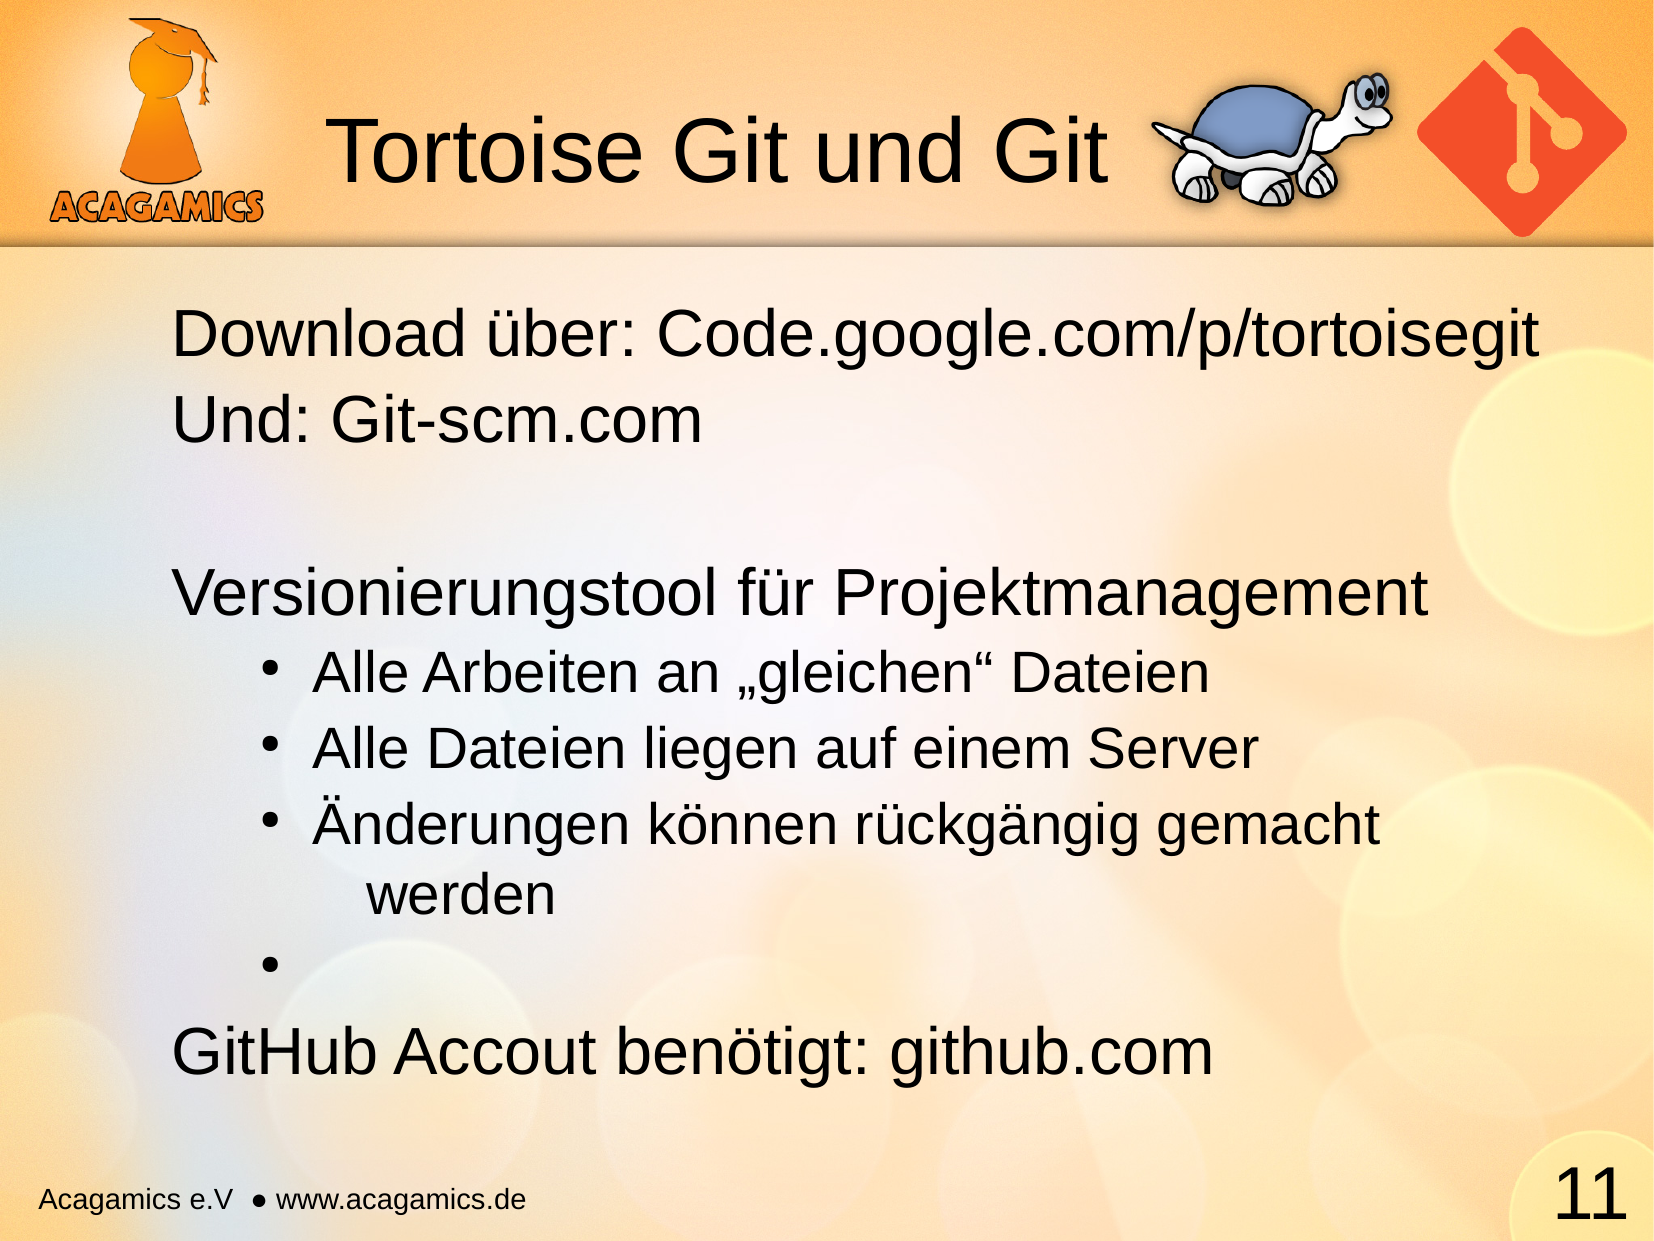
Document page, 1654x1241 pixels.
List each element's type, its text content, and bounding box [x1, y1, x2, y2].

list Download über: Code.google.com/p/tortoisegit Und: Git-scm.com Versionierungstool für Projektmanagement Alle Arbeiten an „gleichen“ Dateien Alle Dateien liegen auf einem Server Änderungen können rückgängig gemacht werden GitHub Accout benötigt: github.com [82, 290, 1571, 1109]
picture [1122, 22, 1627, 355]
title Tortoise Git und Git [324, 76, 1122, 216]
text_box [1517, 1151, 1654, 1241]
